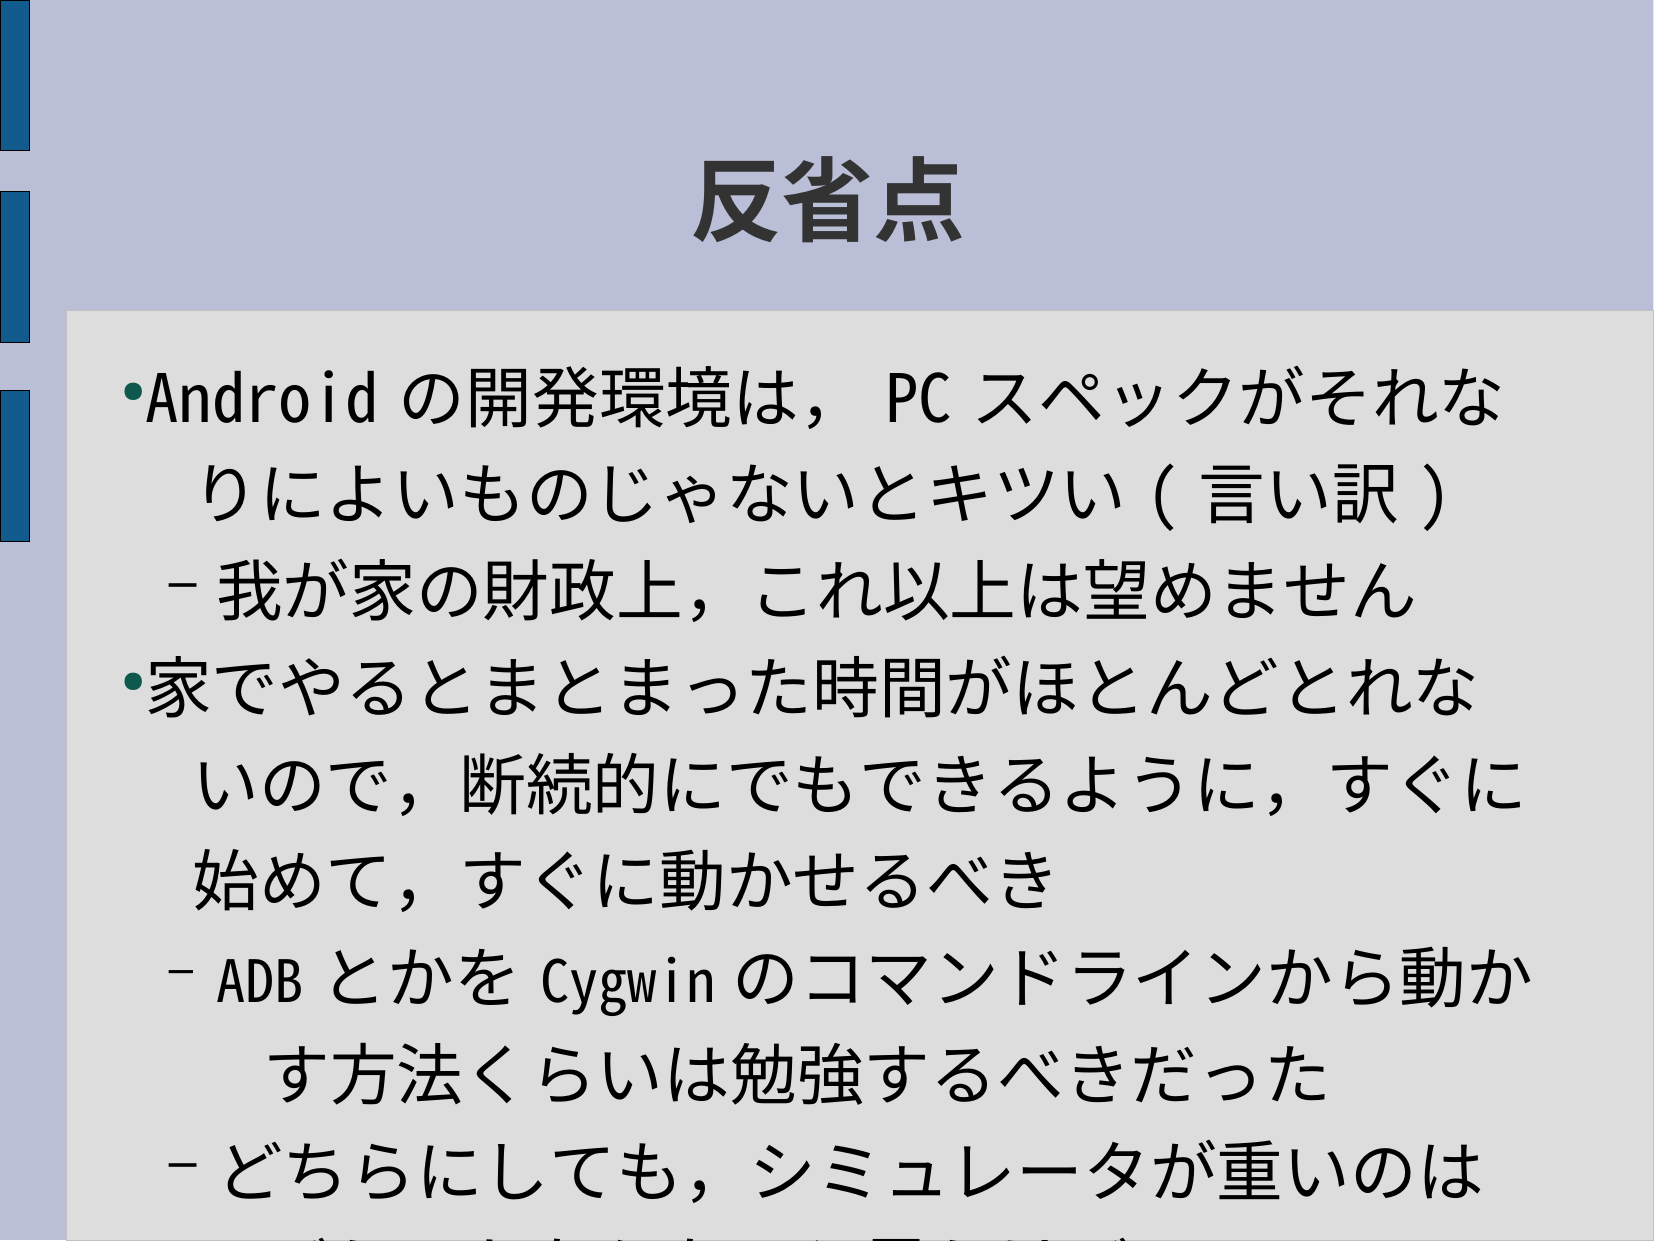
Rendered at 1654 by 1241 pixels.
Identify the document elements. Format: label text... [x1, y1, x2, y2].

list Androidの開発環境は，PCスペックがそれなりによいものじゃないとキツい(言い訳) 我が家の財政上，これ以上は望めません 家でやるとまとまった時間がほとんどとれないので，断続的にでもできるように，すぐに始めて，すぐに動かせるべき ADBとかをCygwinのコマンドラインから動かす方法くらいは勉強するべきだった どちらにしても，シミュレータが重いのはどうにもならないと思うけど やっぱり定期的に何かしないと，やる気は続きませんね [121, 344, 1534, 1146]
title 反省点 [121, 91, 1534, 299]
